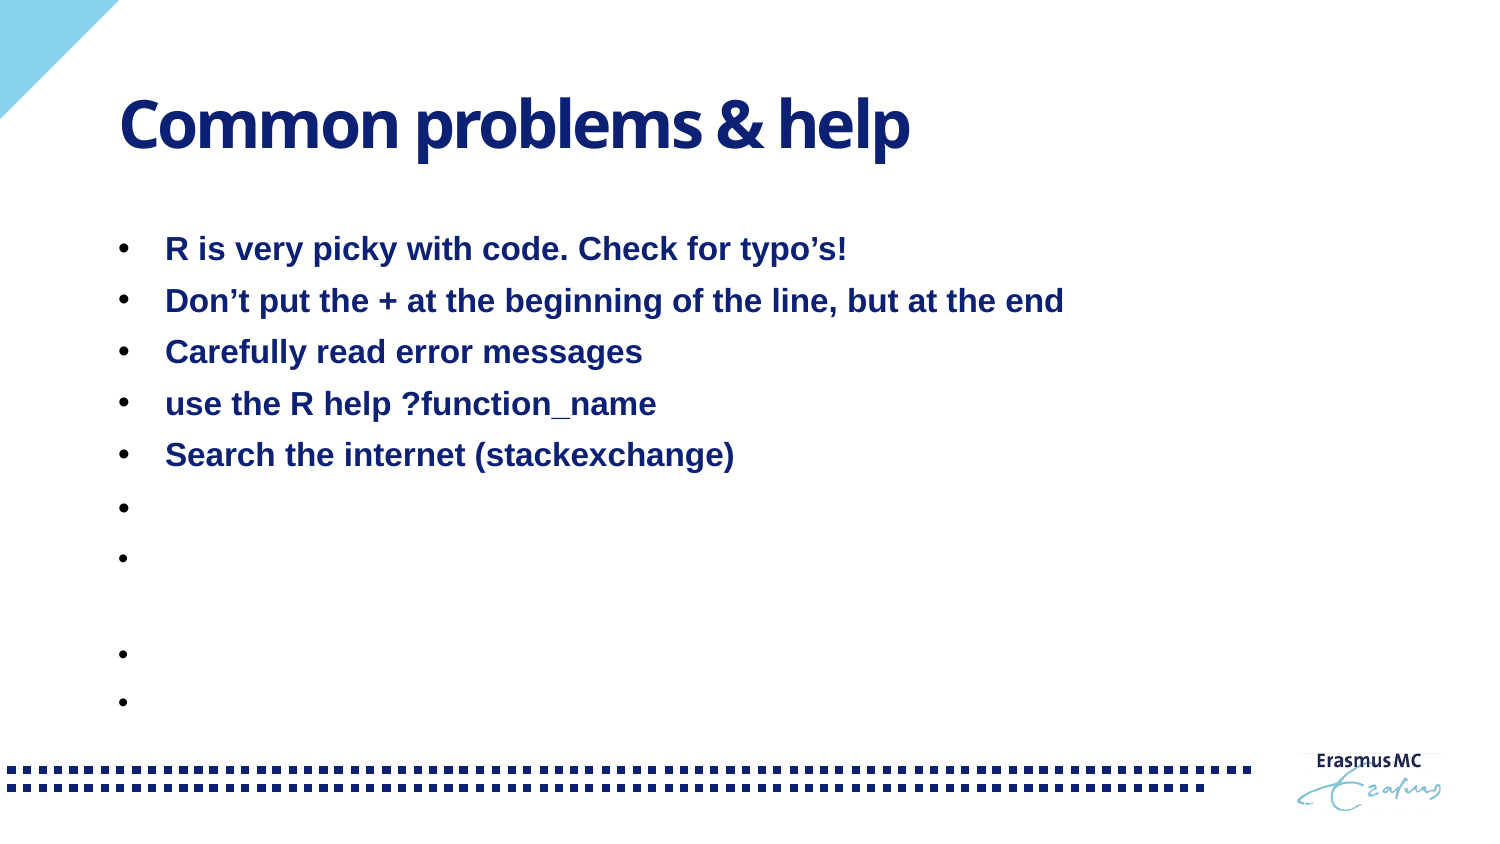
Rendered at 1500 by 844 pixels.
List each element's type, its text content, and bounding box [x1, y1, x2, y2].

title Common problems & help [103, 44, 1397, 209]
list R is very picky with code. Check for typo’s! Don’t put the + at the beginning of the line, but at the end Carefully read error messages use the R help ?function_name Search the internet (stackexchange) [103, 224, 1397, 760]
